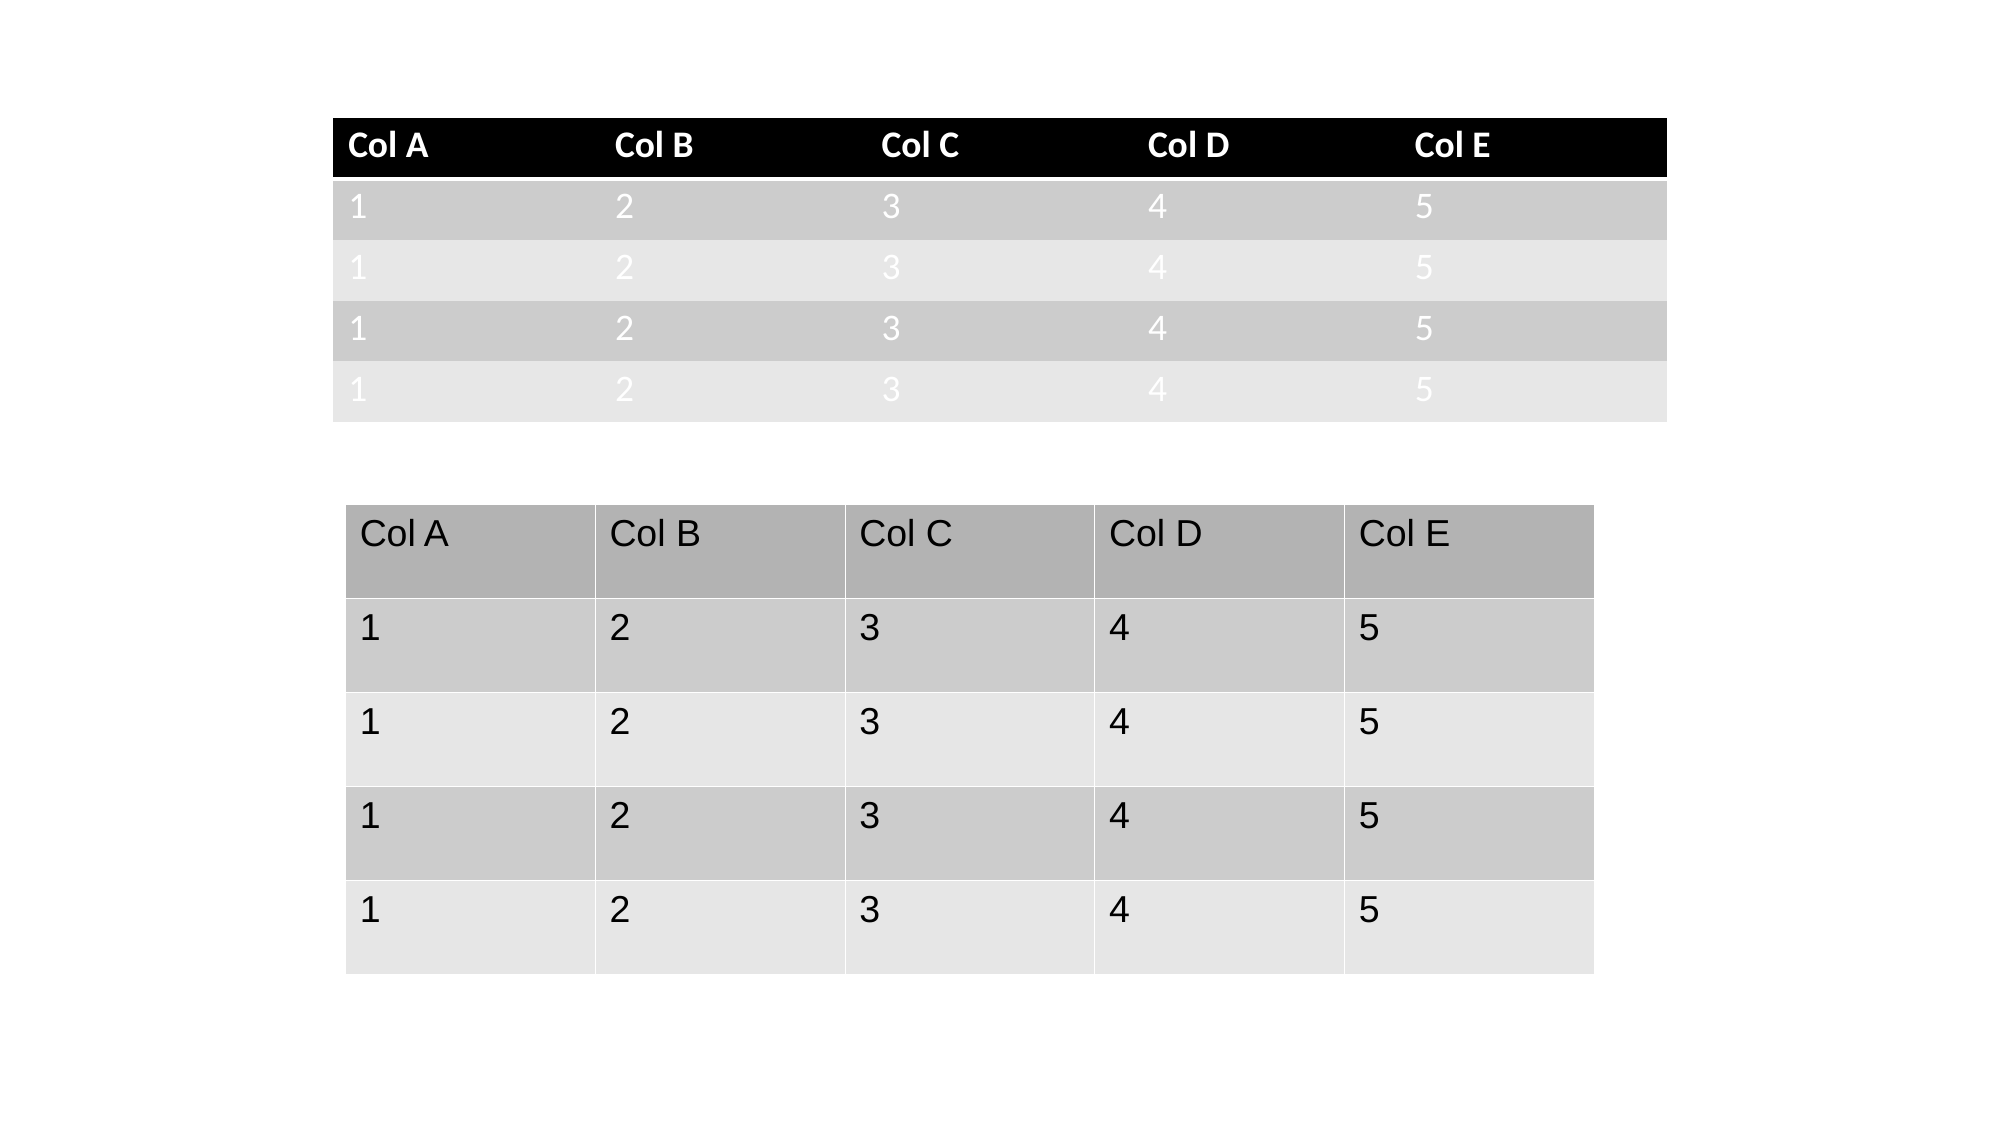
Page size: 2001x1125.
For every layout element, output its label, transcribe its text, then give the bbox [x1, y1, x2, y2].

table_cell 2 [596, 881, 845, 974]
table_cell 2 [600, 361, 867, 422]
table_cell 1 [333, 361, 600, 422]
table_cell 1 [346, 787, 595, 880]
table_cell 2 [600, 181, 867, 240]
table_cell 1 [333, 181, 600, 240]
table_header Col A [333, 118, 600, 177]
table_header Col D [1095, 505, 1344, 598]
table_cell 3 [846, 599, 1094, 692]
table_cell 4 [1095, 881, 1344, 974]
table_header Col D [1133, 118, 1400, 177]
table_cell 5 [1400, 240, 1667, 301]
table_cell 4 [1095, 693, 1344, 786]
table_cell 4 [1133, 240, 1400, 301]
table_cell 2 [596, 787, 845, 880]
table_cell 5 [1400, 361, 1667, 422]
table_cell 4 [1133, 181, 1400, 240]
table_cell 3 [867, 181, 1133, 240]
table_header Col E [1400, 118, 1667, 177]
table_header Col B [600, 118, 867, 177]
table_cell 5 [1345, 599, 1594, 692]
table_cell 3 [846, 881, 1094, 974]
table_cell 3 [846, 787, 1094, 880]
table_cell 3 [867, 301, 1133, 361]
table_cell 4 [1133, 361, 1400, 422]
table_header Col B [596, 505, 845, 598]
table_cell 2 [600, 240, 867, 301]
table_cell 1 [346, 599, 595, 692]
table_cell 2 [596, 599, 845, 692]
table_cell 1 [333, 240, 600, 301]
table_cell 4 [1095, 599, 1344, 692]
table_header Col E [1345, 505, 1594, 598]
table_header Col C [867, 118, 1133, 177]
table_cell 3 [846, 693, 1094, 786]
table_cell 5 [1400, 301, 1667, 361]
table_cell 5 [1345, 787, 1594, 880]
table_cell 3 [867, 361, 1133, 422]
table_cell 5 [1400, 181, 1667, 240]
table_cell 5 [1345, 881, 1594, 974]
table_cell 1 [346, 881, 595, 974]
table_cell 4 [1133, 301, 1400, 361]
table_cell 1 [333, 301, 600, 361]
table_cell 2 [600, 301, 867, 361]
table_cell 2 [596, 693, 845, 786]
table_header Col C [846, 505, 1094, 598]
table_cell 5 [1345, 693, 1594, 786]
table_cell 3 [867, 240, 1133, 301]
table_header Col A [346, 505, 595, 598]
table_cell 1 [346, 693, 595, 786]
table_cell 4 [1095, 787, 1344, 880]
